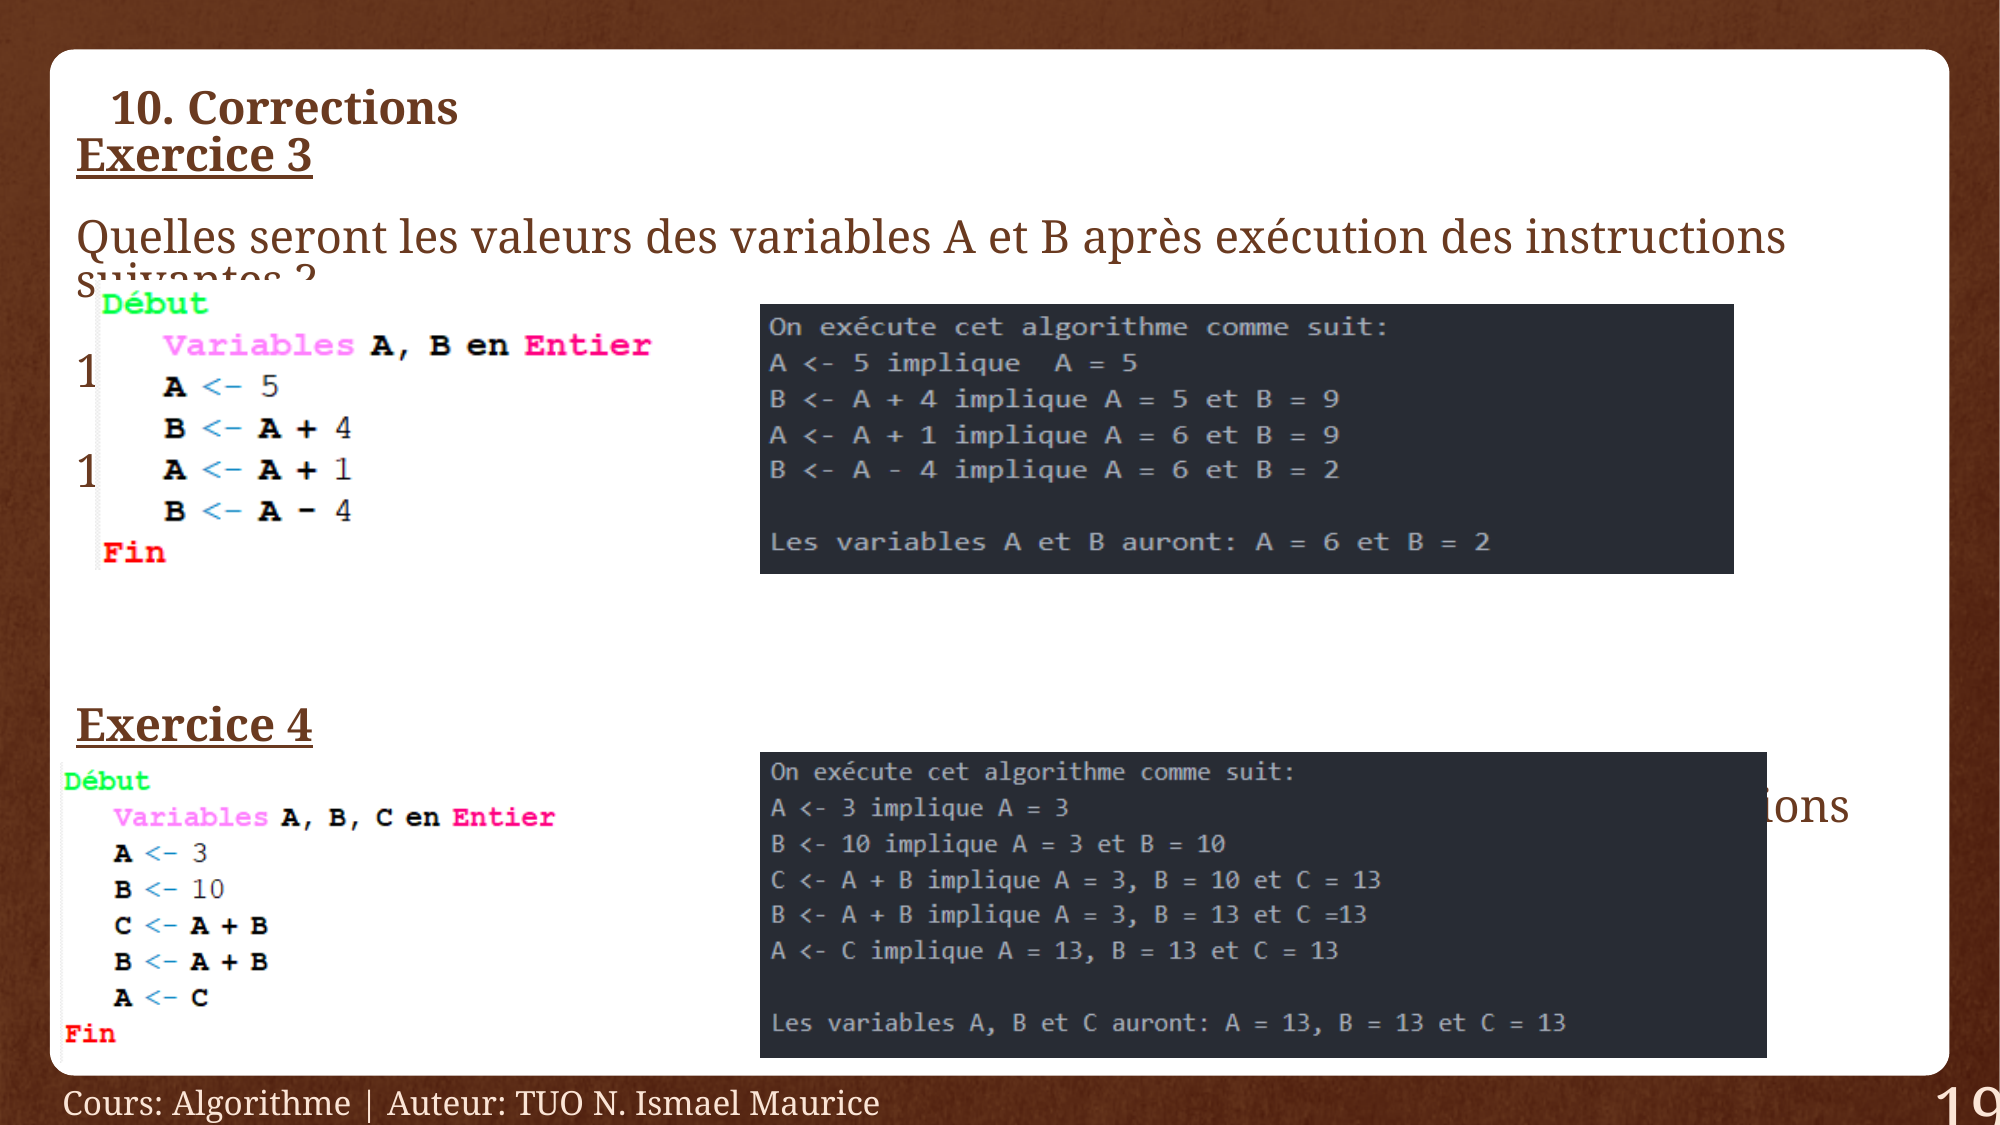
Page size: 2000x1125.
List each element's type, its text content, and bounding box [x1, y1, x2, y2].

list Exercice 3 Quelles seront les valeurs des variables A et B après exécution des instructions suivantes ? Exercice 4 Quelles seront les valeurs des variables A, B et C après exécution des instructions suivantes ? [60, 128, 1919, 1053]
text_box Cours: Algorithme | Auteur: TUO N. Ismael Maurice [47, 1074, 1264, 1125]
text_box [1918, 1061, 2000, 1112]
picture [60, 752, 1767, 1063]
title 10. Corrections [95, 68, 1696, 142]
picture [95, 280, 1734, 574]
